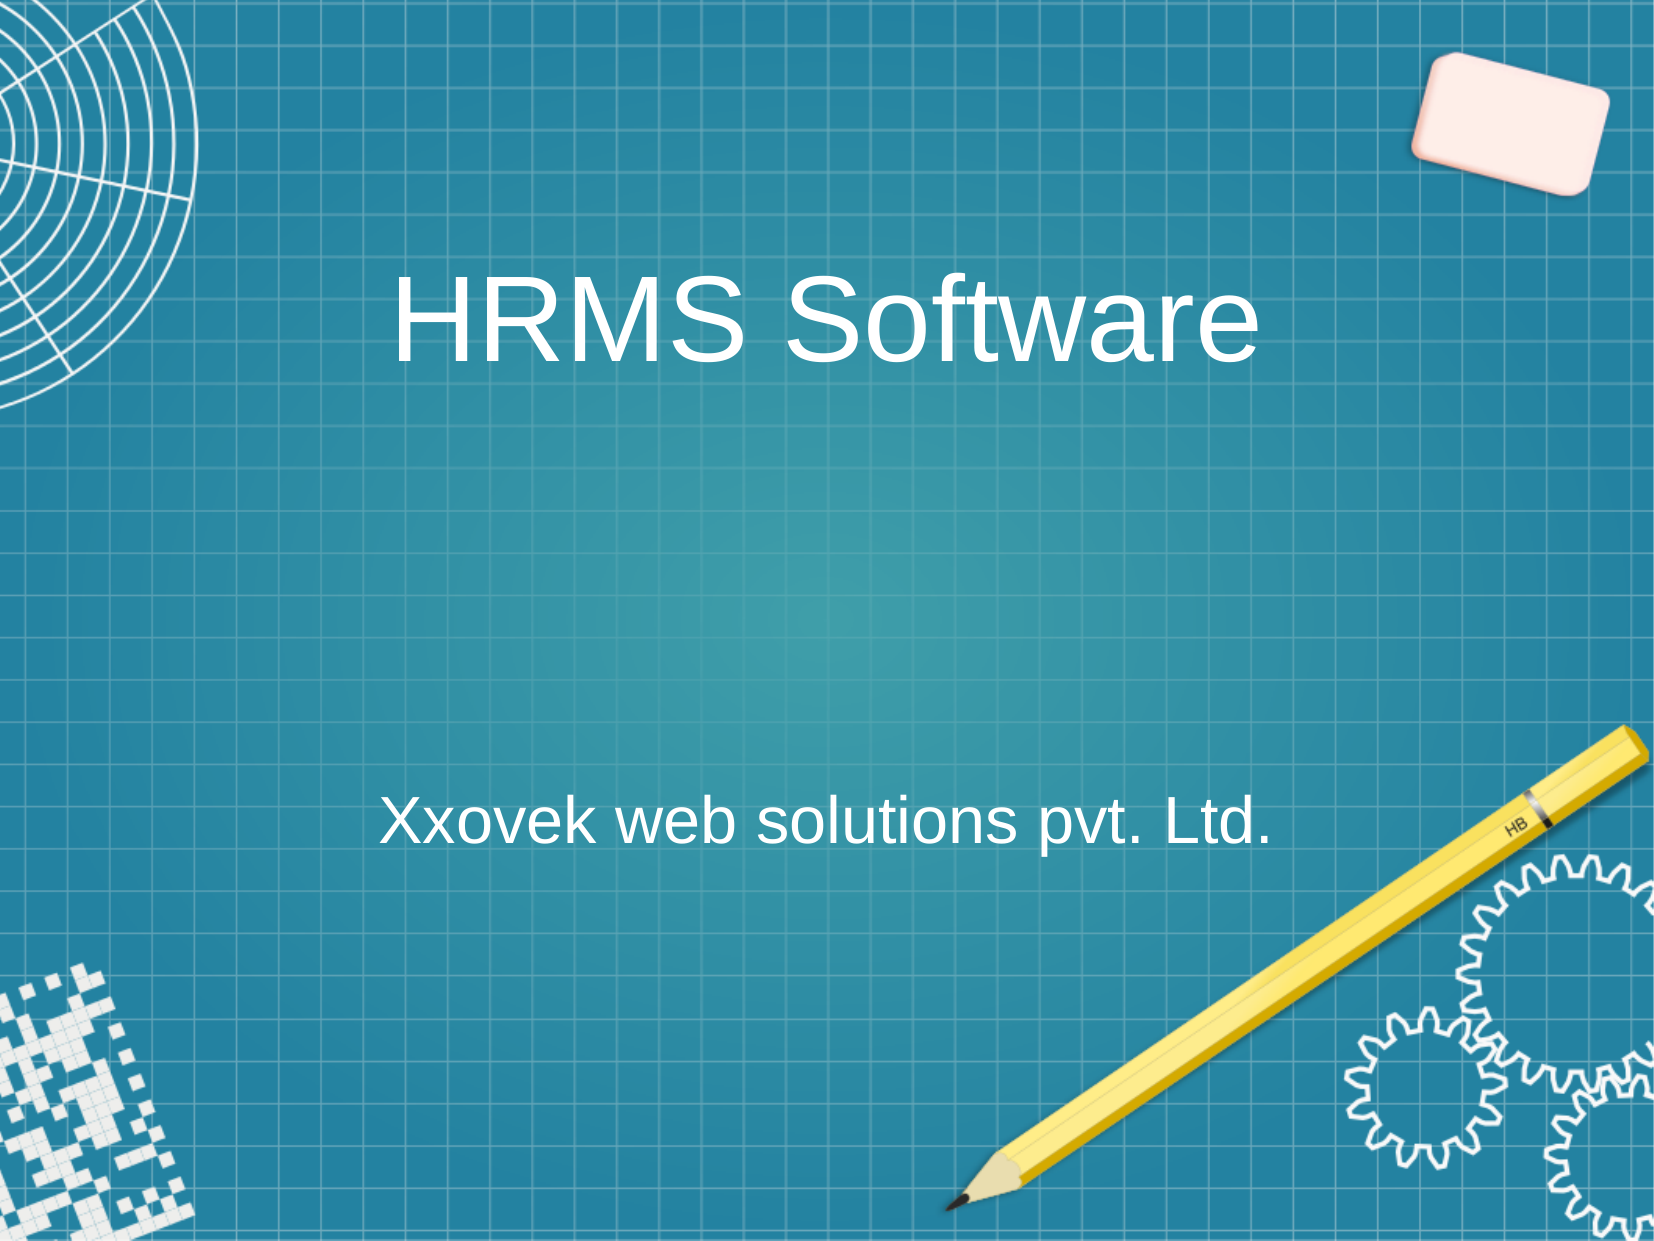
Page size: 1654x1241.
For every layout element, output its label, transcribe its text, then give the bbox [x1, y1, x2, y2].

subtitle Xxovek web solutions pvt. Ltd. [82, 519, 1571, 1123]
title HRMS Software [82, 177, 1571, 461]
picture [0, 0, 1654, 1241]
